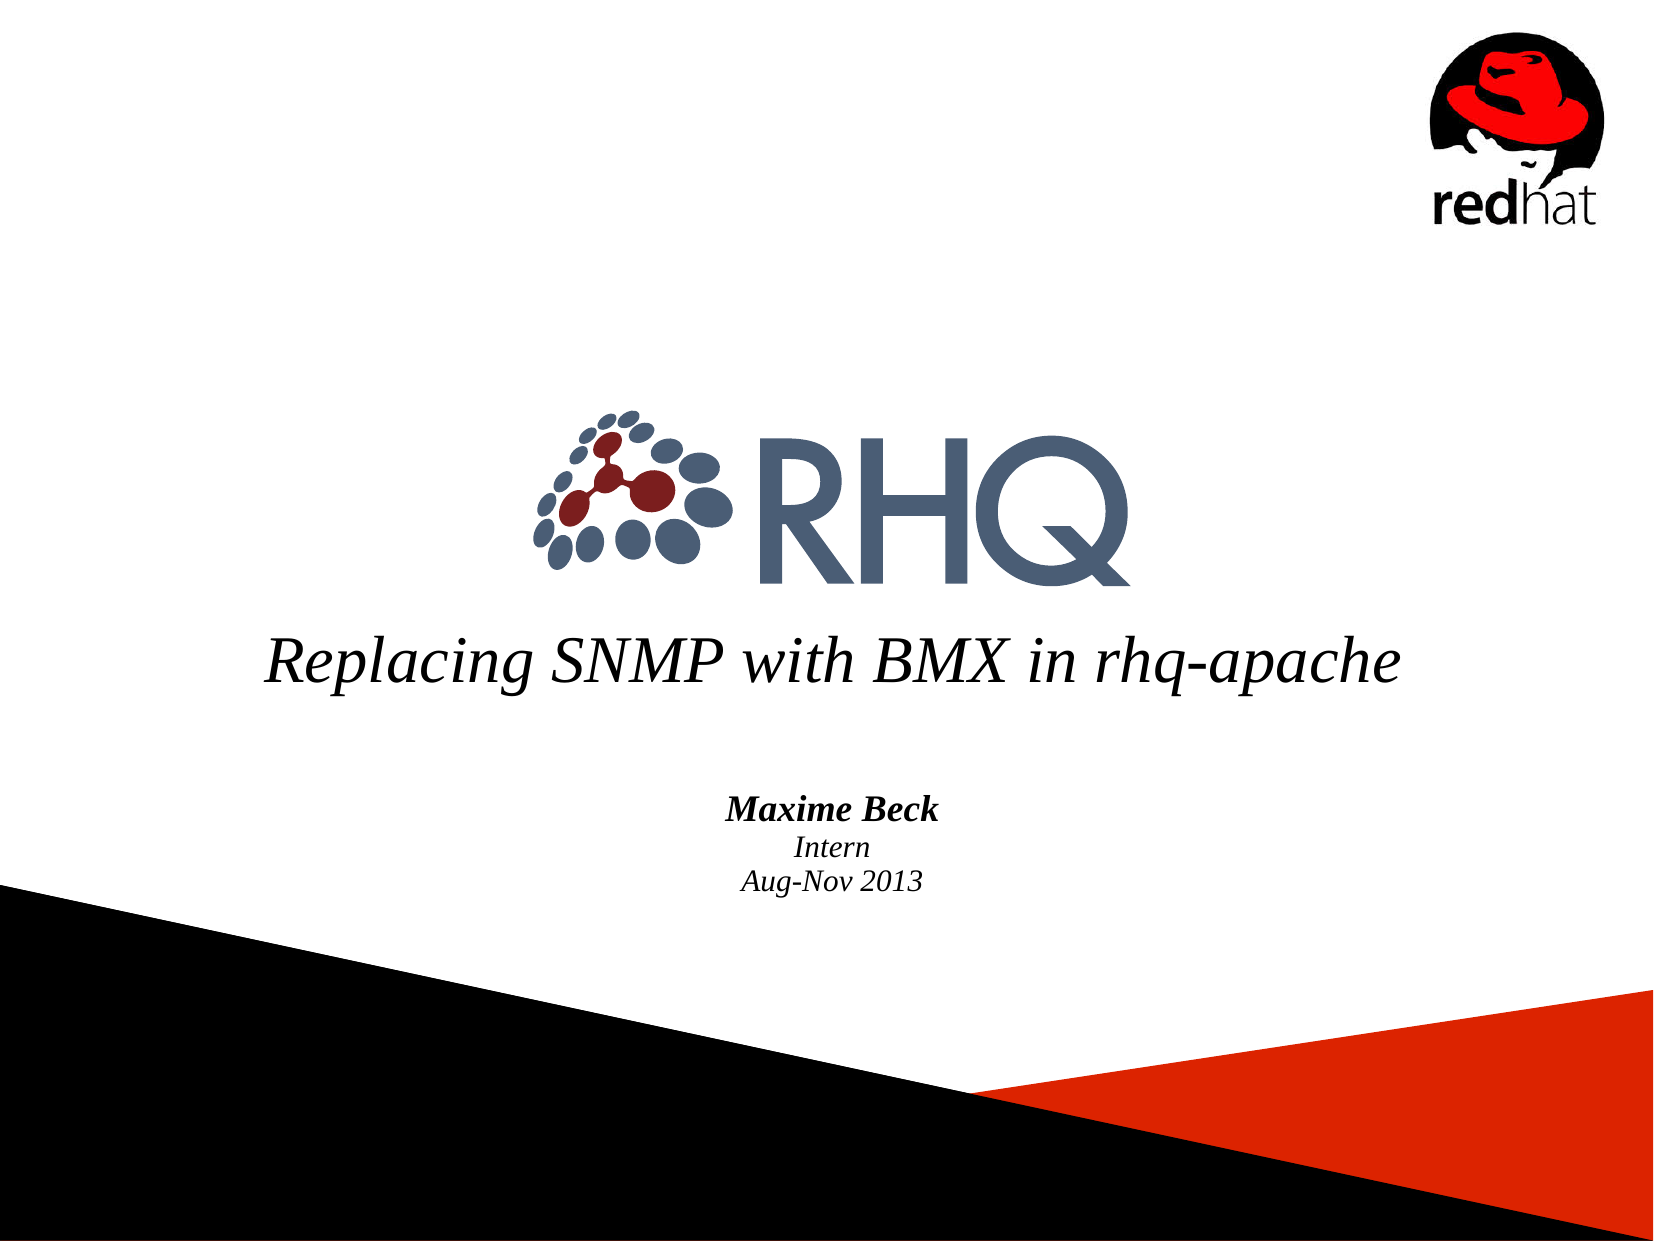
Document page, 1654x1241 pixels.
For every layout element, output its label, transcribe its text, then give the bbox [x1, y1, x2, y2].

subtitle Replacing SNMP with BMX in rhq-apache [90, 608, 1578, 713]
text_box [0, 885, 1653, 1241]
picture [517, 396, 1149, 607]
text_box Maxime Beck Intern Aug-Nov 2013 [88, 788, 1577, 899]
picture [1425, 30, 1606, 228]
